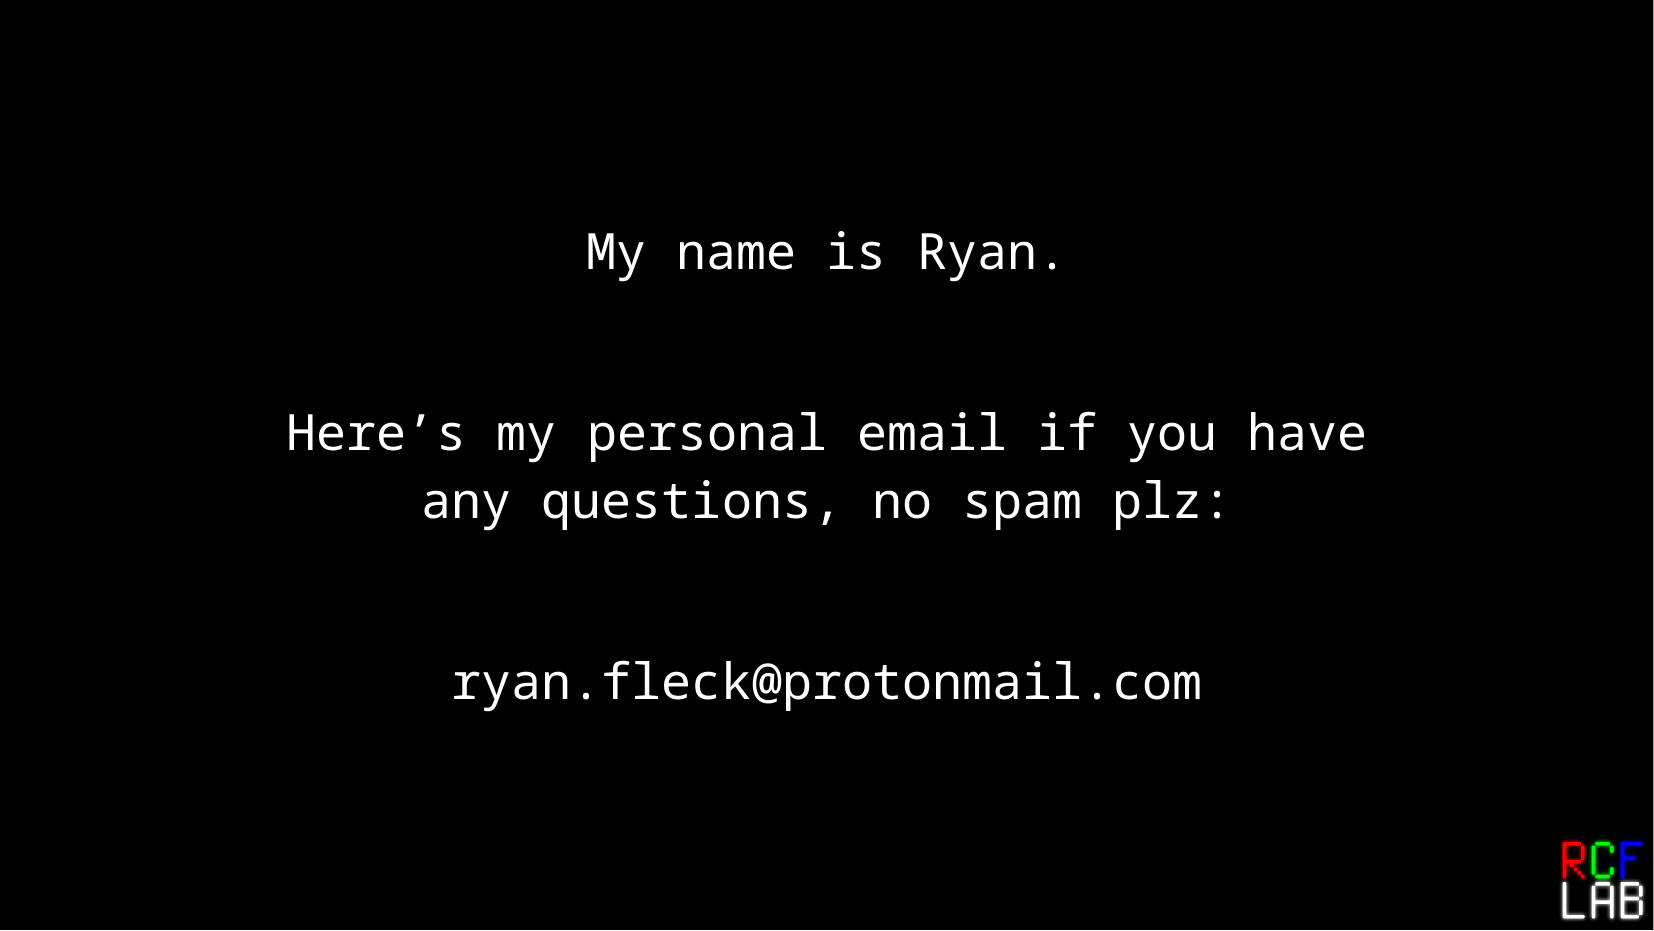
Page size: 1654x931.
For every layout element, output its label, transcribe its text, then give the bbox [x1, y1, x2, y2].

picture [1559, 838, 1646, 922]
list My name is Ryan. Here’s my personal email if you have any questions, no spam plz: ryan.fleck@protonmail.com [271, 133, 1382, 797]
